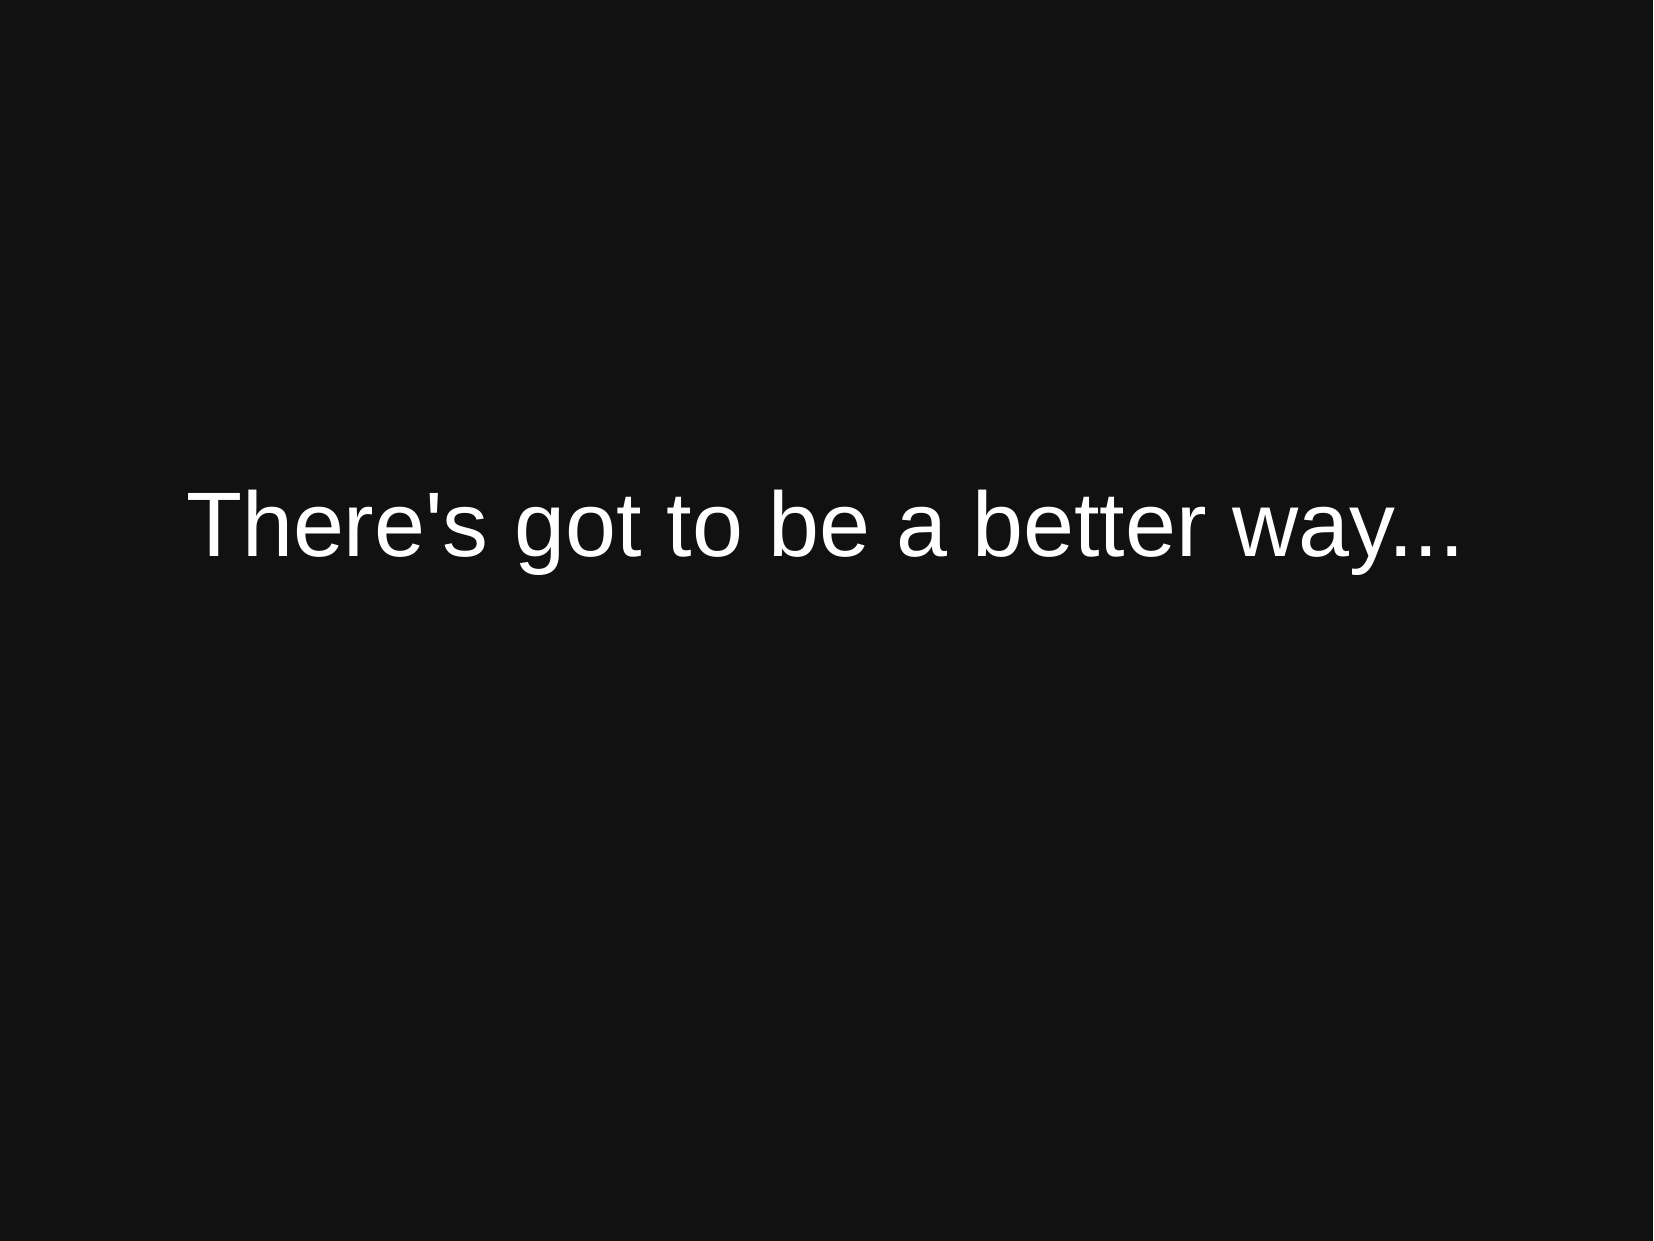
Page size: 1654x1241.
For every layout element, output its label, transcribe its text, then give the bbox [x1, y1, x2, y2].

title There's got to be a better way... [82, 421, 1571, 629]
